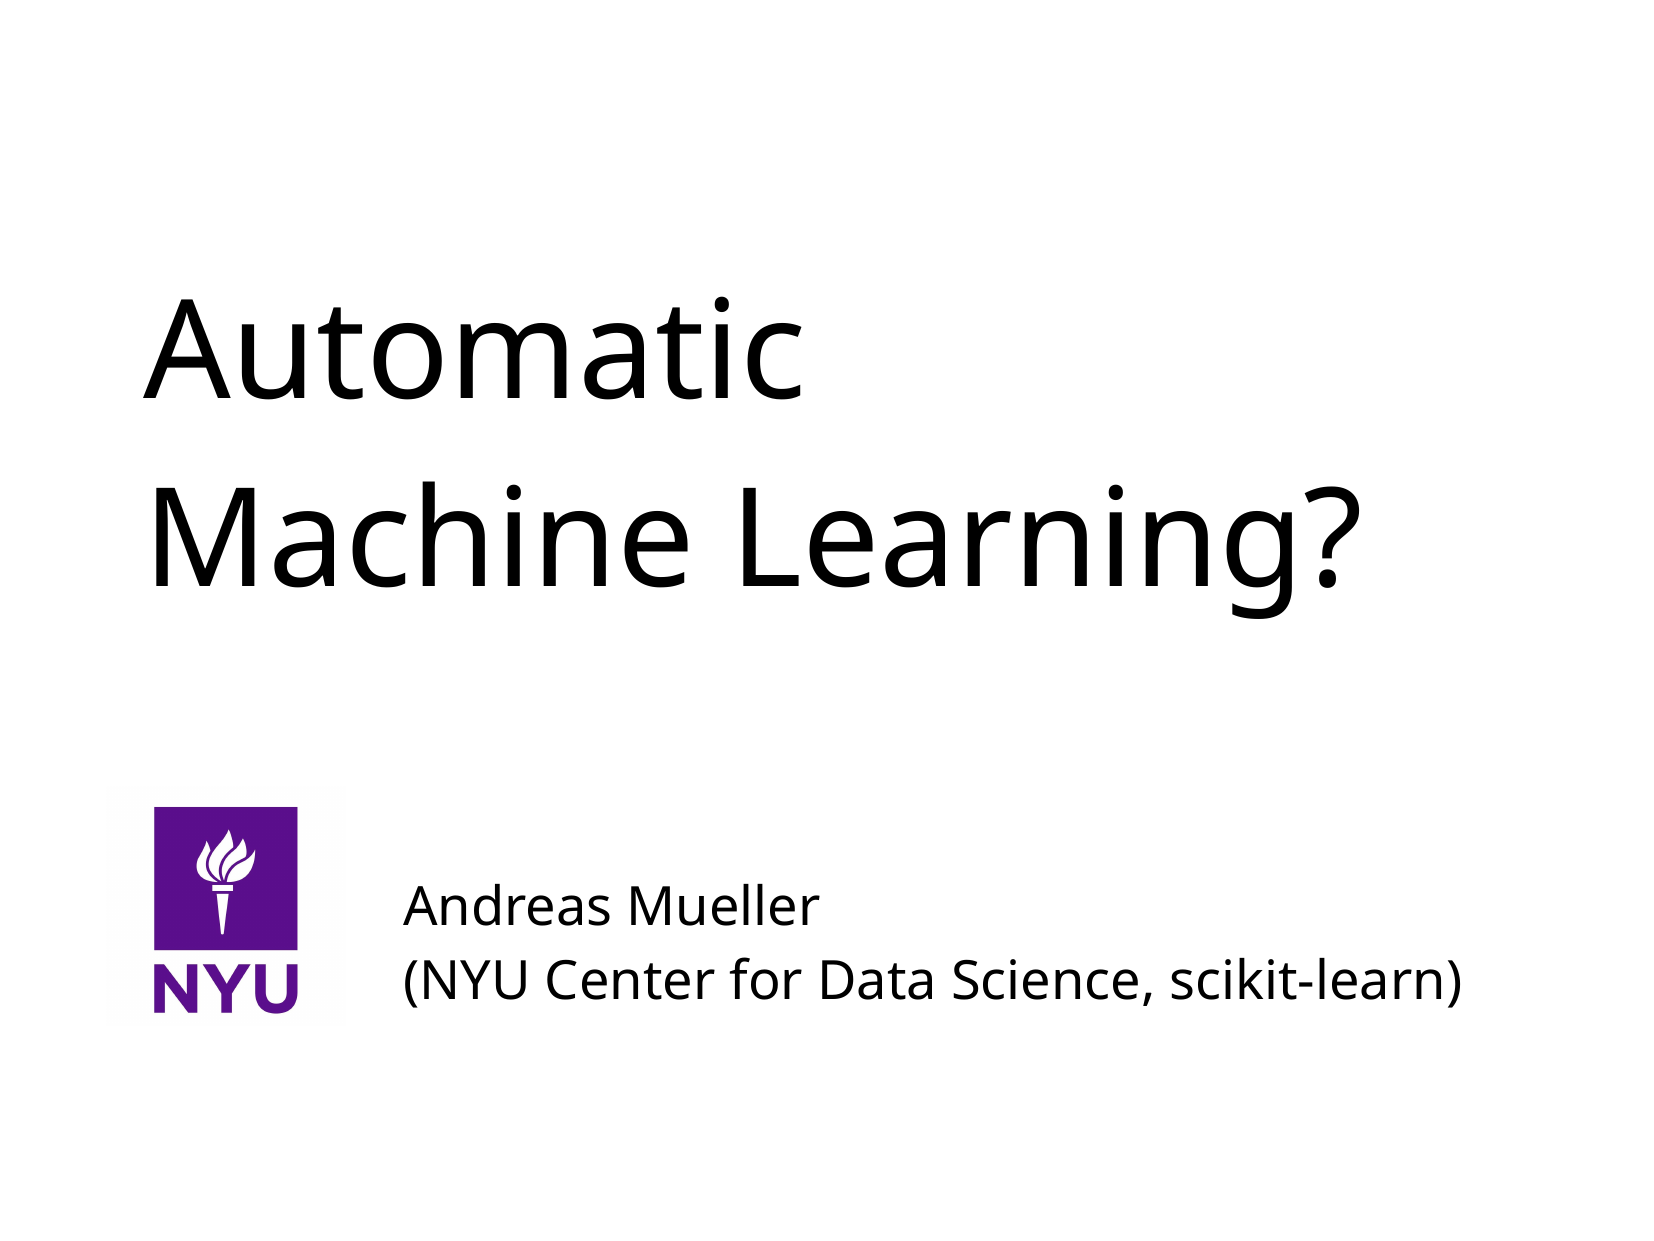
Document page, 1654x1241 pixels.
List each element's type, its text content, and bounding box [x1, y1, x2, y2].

picture [106, 786, 346, 1026]
text_box Automatic Machine Learning? [129, 244, 1411, 691]
text_box Andreas Mueller (NYU Center for Data Science, scikit-learn) [403, 876, 1546, 1007]
